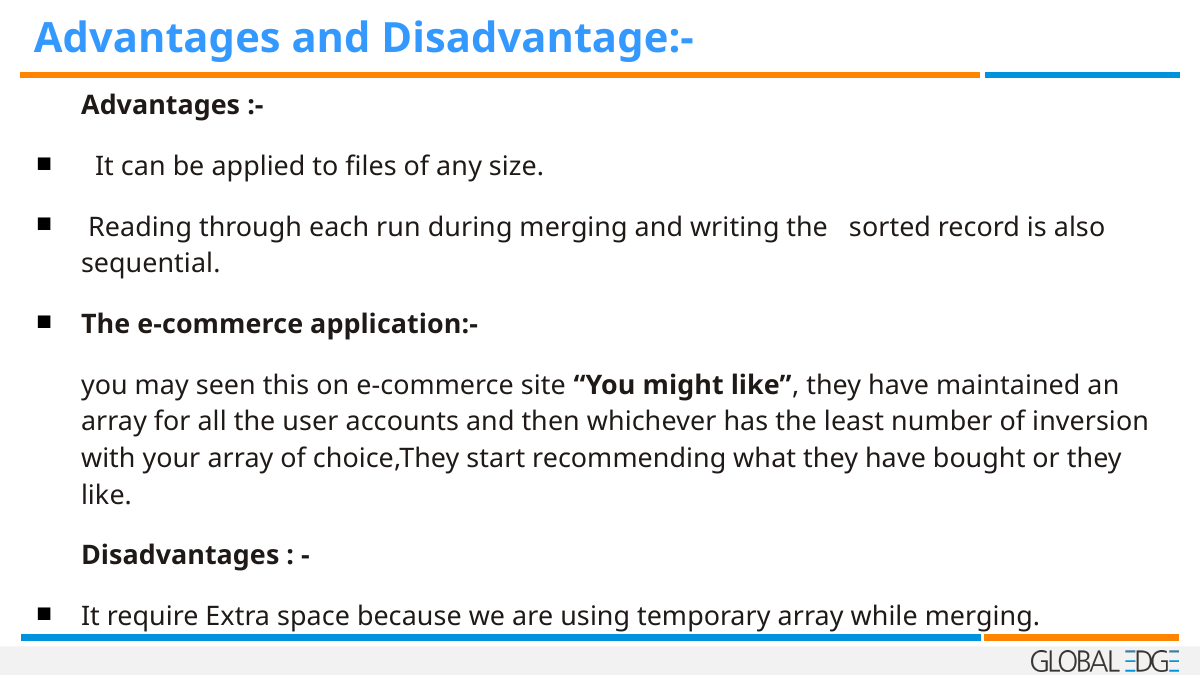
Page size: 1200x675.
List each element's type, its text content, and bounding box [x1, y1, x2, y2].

title Advantages and Disadvantage:- [12, 9, 1088, 63]
list Advantages :- It can be applied to files of any size. Reading through each run during merging and writing the sorted record is also sequential. The e-commerce application:- you may seen this on e-commerce site “You might like”, they have maintained an array for all the user accounts and then whichever has the least number of inversion with your array of choice,They start recommending what they have bought or they like. Disadvantages : - It require Extra space because we are using temporary array while merging. [23, 86, 1161, 638]
picture [1031, 650, 1179, 672]
